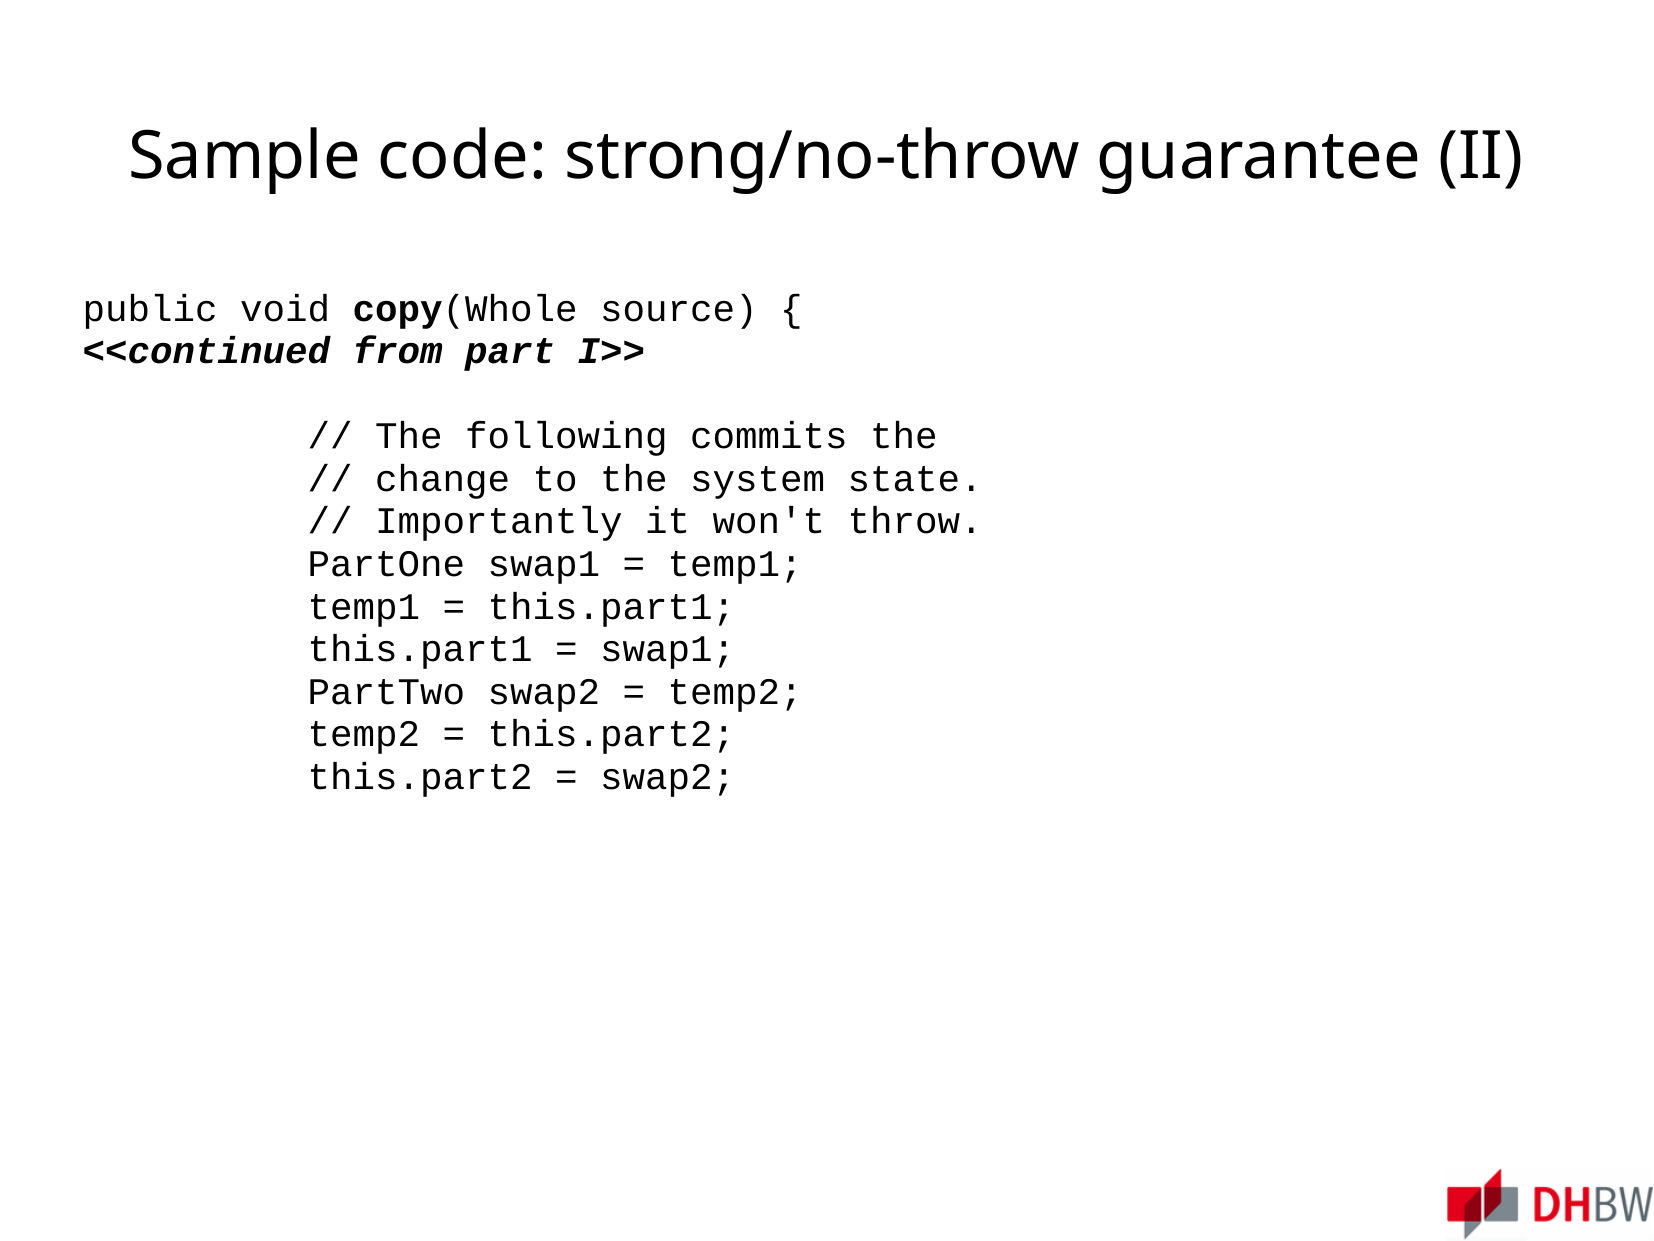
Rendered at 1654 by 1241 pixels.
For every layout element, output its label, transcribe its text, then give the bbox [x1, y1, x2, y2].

picture [1446, 1167, 1654, 1241]
list public void copy(Whole source) { <<continued from part I>> // The following commits the // change to the system state. // Importantly it won't throw. PartOne swap1 = temp1; temp1 = this.part1; this.part1 = swap1; PartTwo swap2 = temp2; temp2 = this.part2; this.part2 = swap2; [82, 290, 1571, 1094]
title Sample code: strong/no-throw guarantee (II) [82, 56, 1571, 250]
